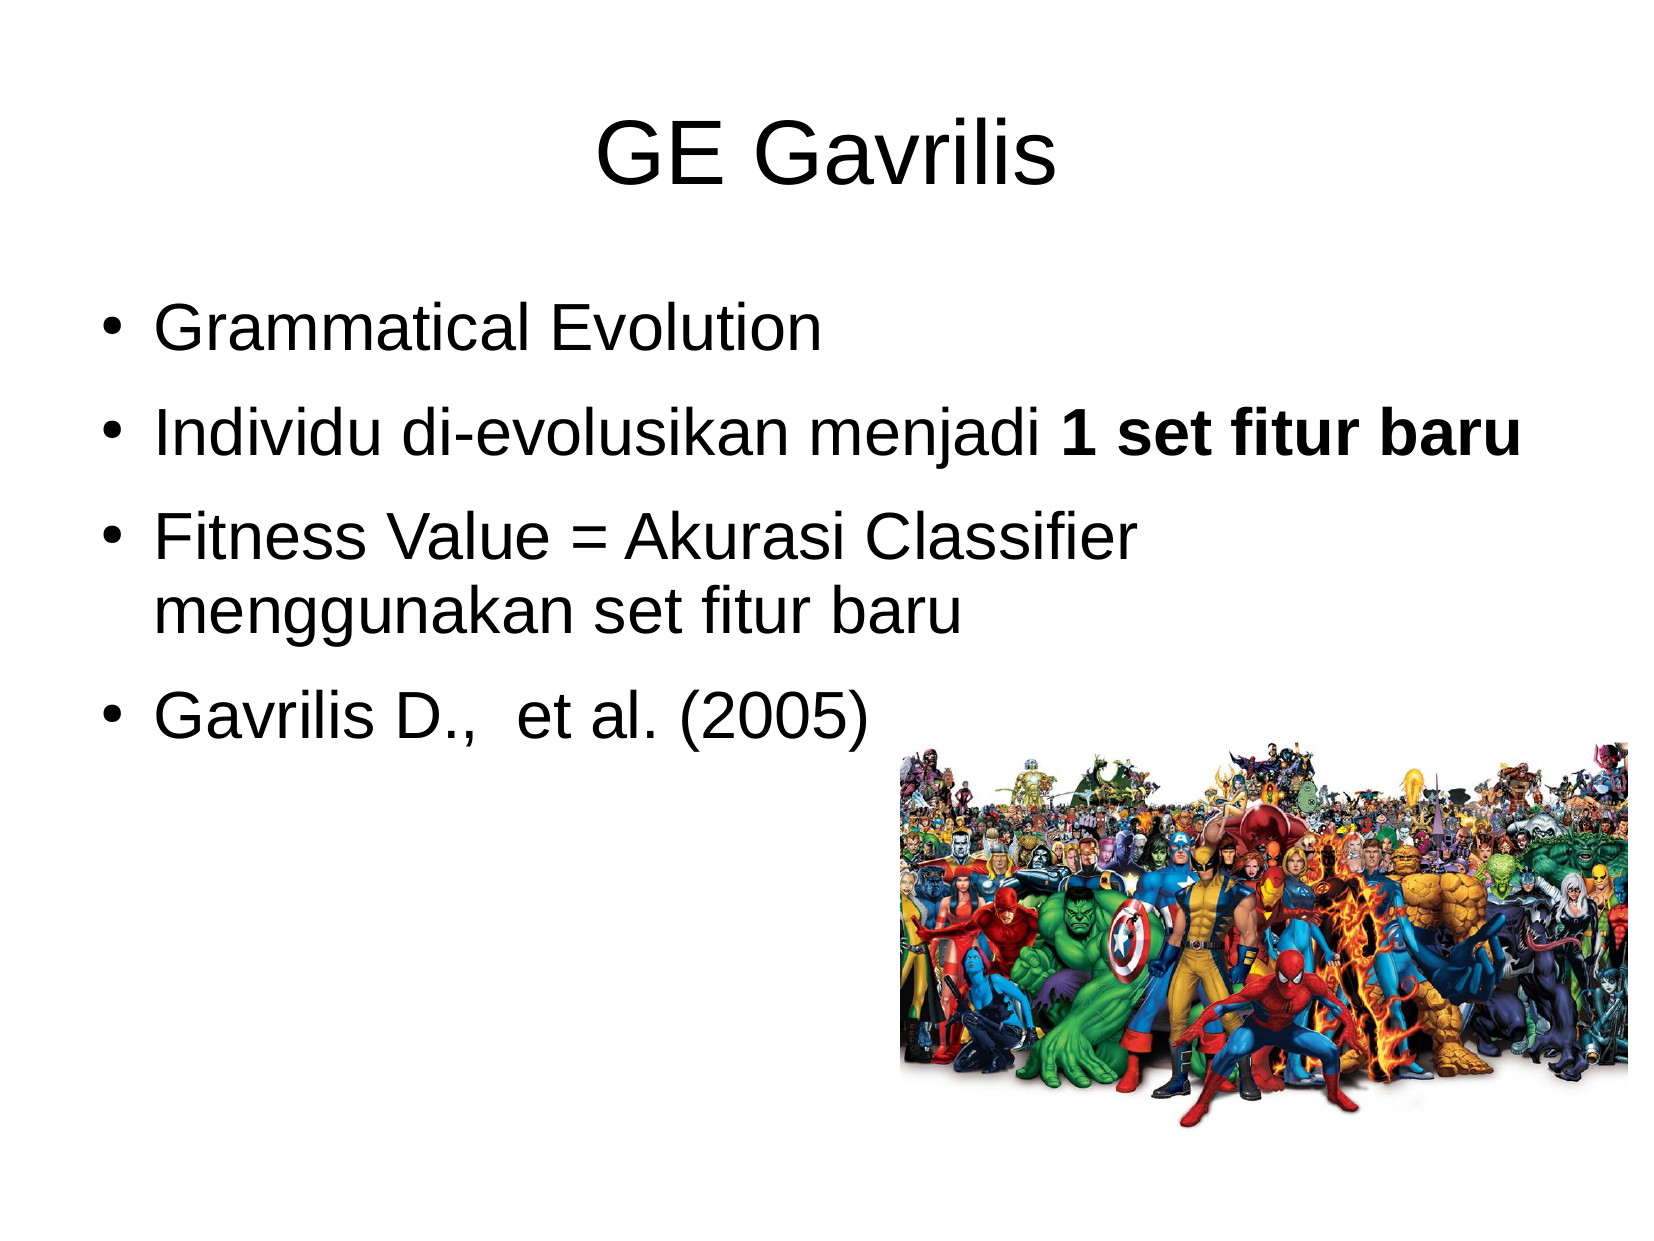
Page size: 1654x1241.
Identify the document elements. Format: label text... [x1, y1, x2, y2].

picture [900, 654, 1628, 1200]
list Grammatical Evolution Individu di-evolusikan menjadi 1 set fitur baru Fitness Value = Akurasi Classifier menggunakan set fitur baru Gavrilis D., et al. (2005) [82, 290, 1571, 1010]
title GE Gavrilis [82, 49, 1571, 257]
